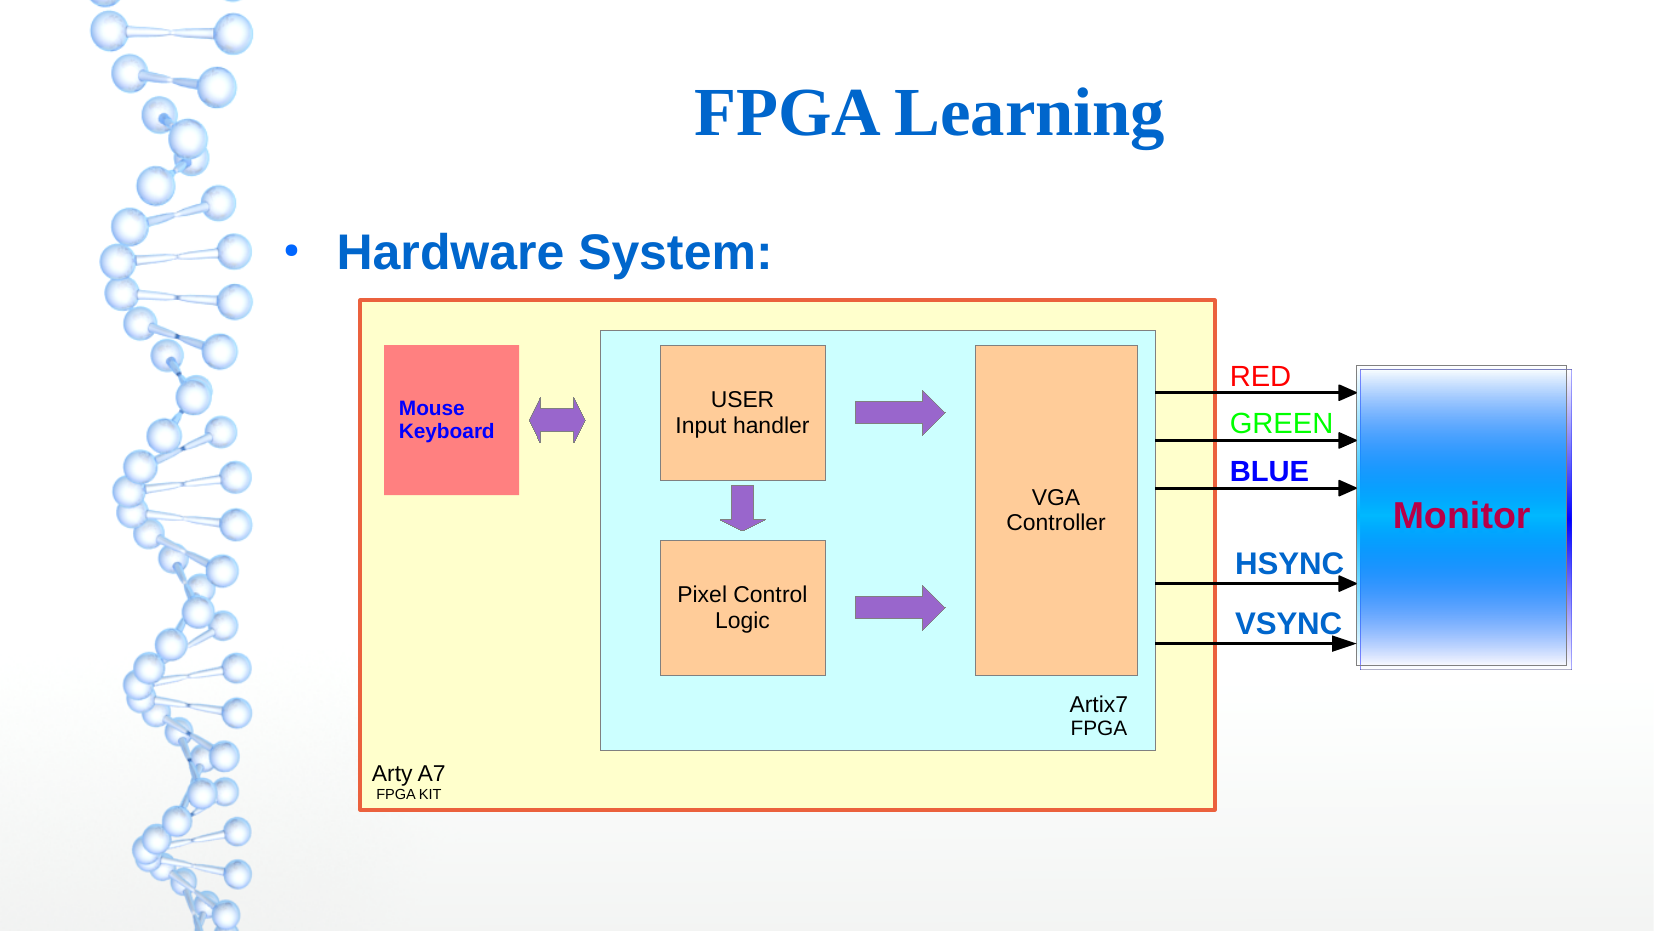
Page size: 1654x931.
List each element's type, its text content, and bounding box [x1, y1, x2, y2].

text_box VGA Controller [975, 345, 1138, 676]
picture [0, 0, 1654, 931]
title FPGA Learning [265, 35, 1595, 189]
text_box [466, 764, 1216, 811]
text_box Mouse Keyboard [384, 345, 520, 496]
list Hardware System: [265, 224, 1595, 764]
text_box [600, 330, 1156, 751]
text_box RED [1215, 352, 1306, 399]
text_box Monitor [1356, 365, 1567, 666]
text_box [529, 397, 586, 443]
text_box BLUE [1215, 447, 1324, 495]
text_box Artix7 FPGA [1042, 684, 1156, 751]
text_box USER Input handler [660, 345, 826, 481]
text_box Arty A7 FPGA KIT [352, 753, 466, 811]
text_box HSYNC [1220, 538, 1393, 590]
text_box Pixel Control Logic [660, 540, 826, 676]
text_box GREEN [1215, 399, 1348, 447]
text_box VSYNC [1220, 598, 1393, 650]
